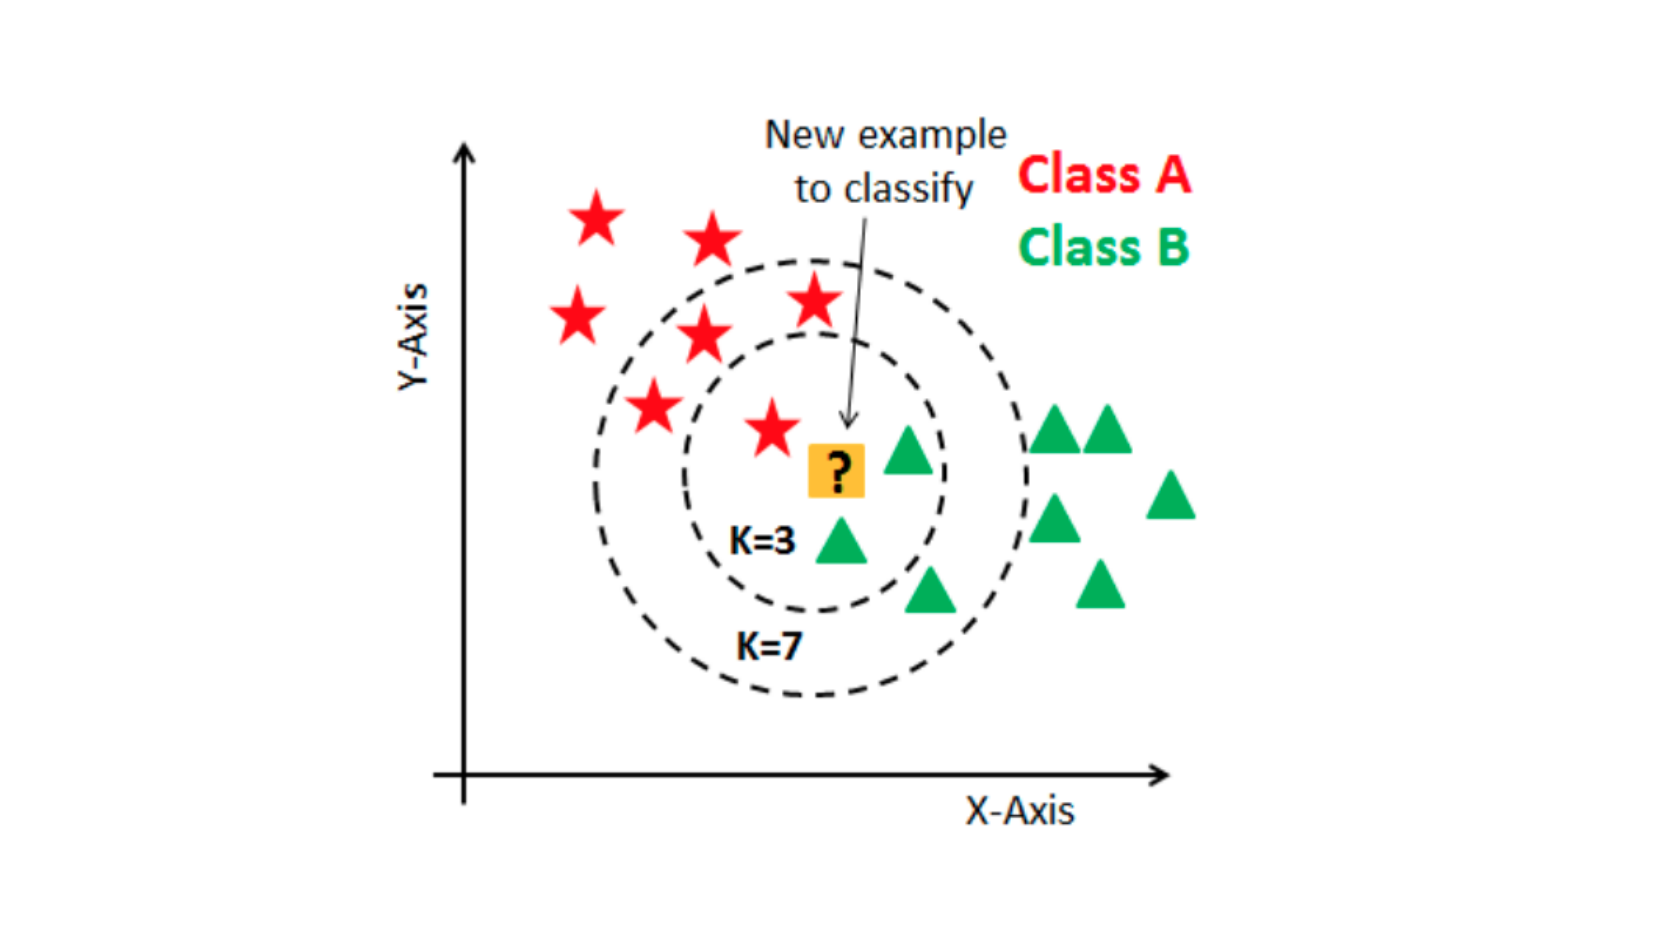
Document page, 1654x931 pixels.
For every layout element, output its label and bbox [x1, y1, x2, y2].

picture [285, 59, 1366, 862]
